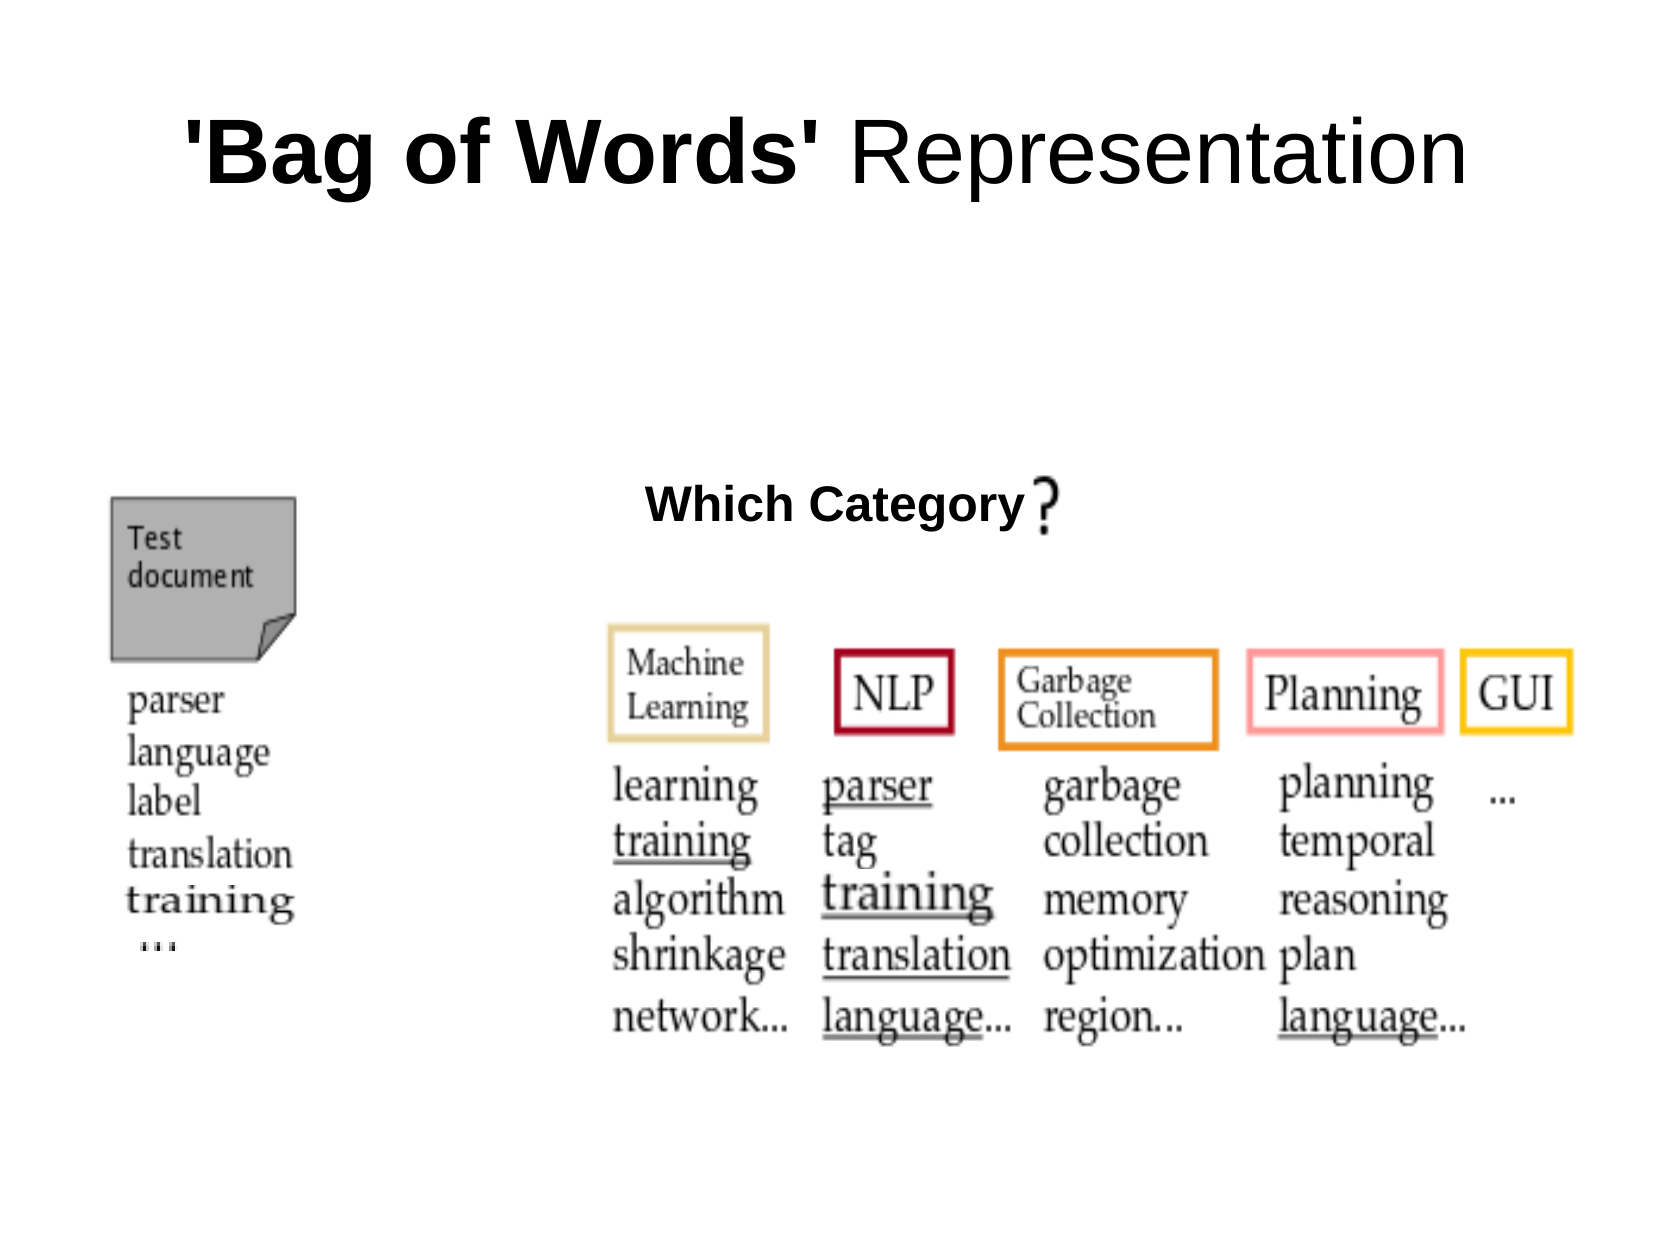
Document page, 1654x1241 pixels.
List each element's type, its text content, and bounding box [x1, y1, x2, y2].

picture [90, 445, 1577, 1156]
title 'Bag of Words' Representation [82, 49, 1571, 257]
text_box Which Category [630, 468, 1041, 541]
